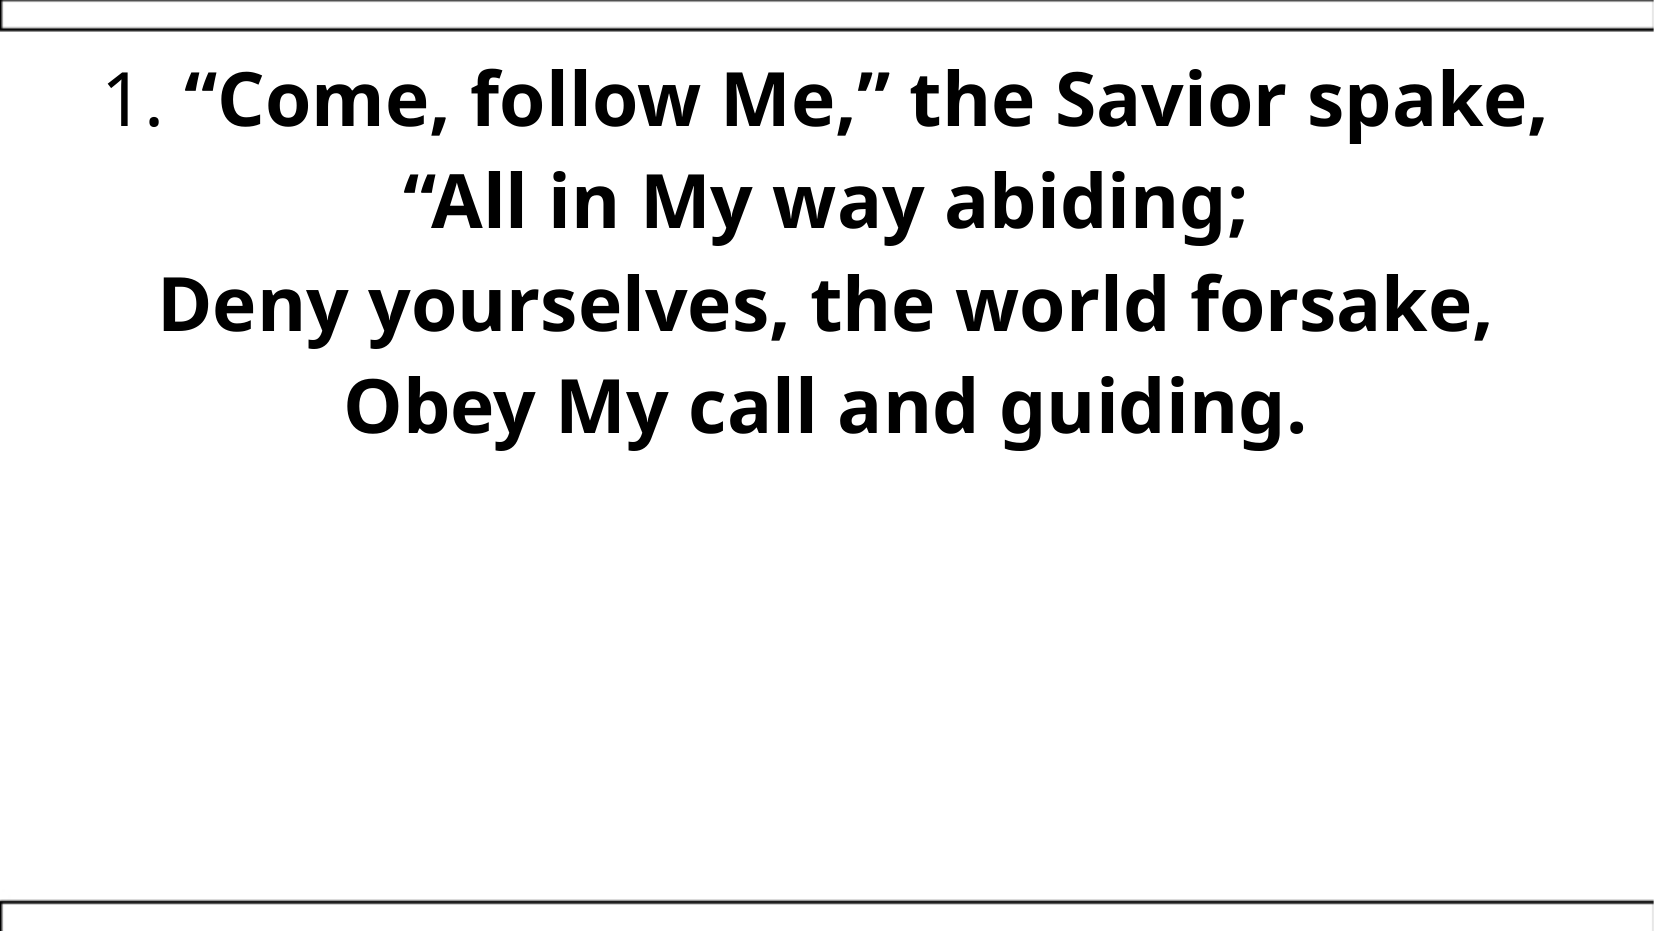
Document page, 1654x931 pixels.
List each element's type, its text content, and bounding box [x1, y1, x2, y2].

picture [0, 0, 1654, 931]
text_box 1. “Come, follow Me,” the Savior spake, “All in My way abiding; Deny yourselves, the world forsake, Obey My call and guiding. [76, 38, 1577, 453]
